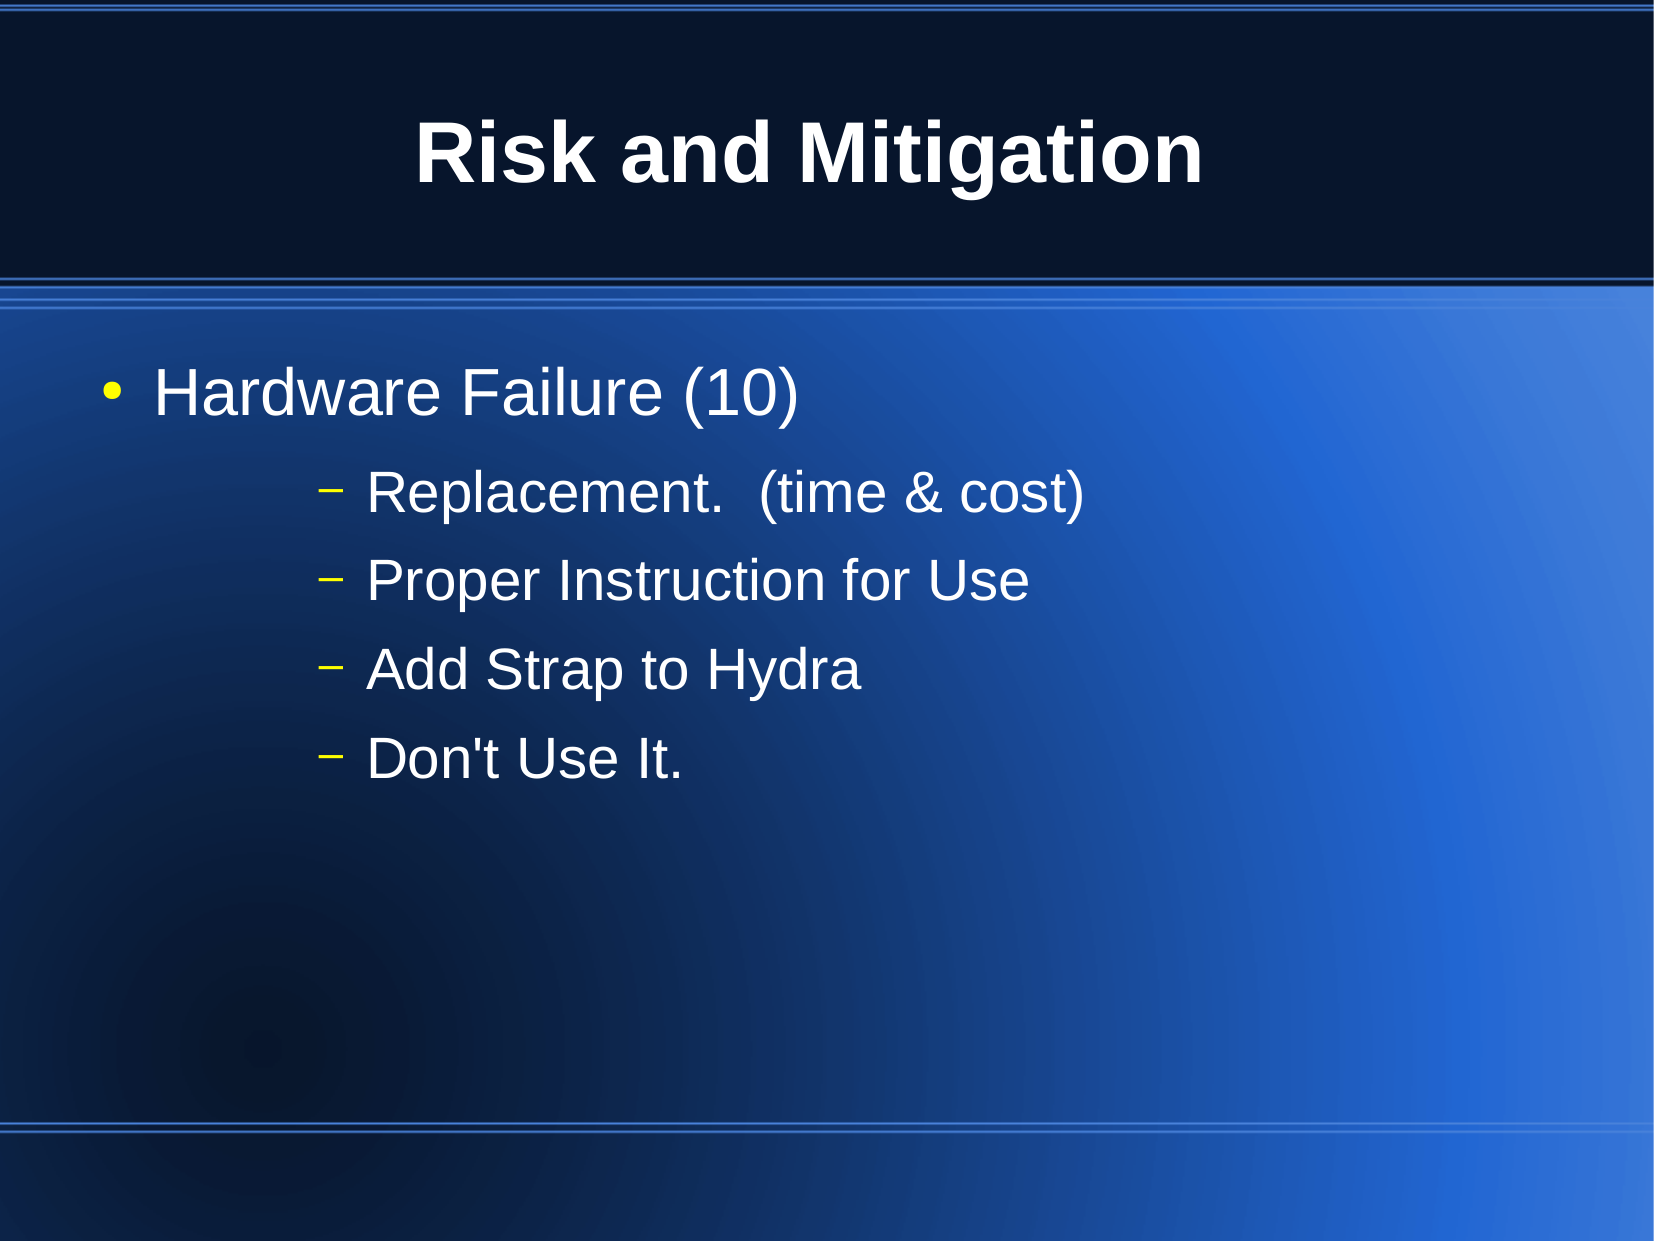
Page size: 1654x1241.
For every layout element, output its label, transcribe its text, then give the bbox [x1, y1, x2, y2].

list Hardware Failure (10) Replacement. (time & cost) Proper Instruction for Use Add Strap to Hydra Don't Use It. [82, 355, 1571, 1058]
picture [0, 0, 1654, 1241]
title Risk and Mitigation [82, 49, 1571, 257]
